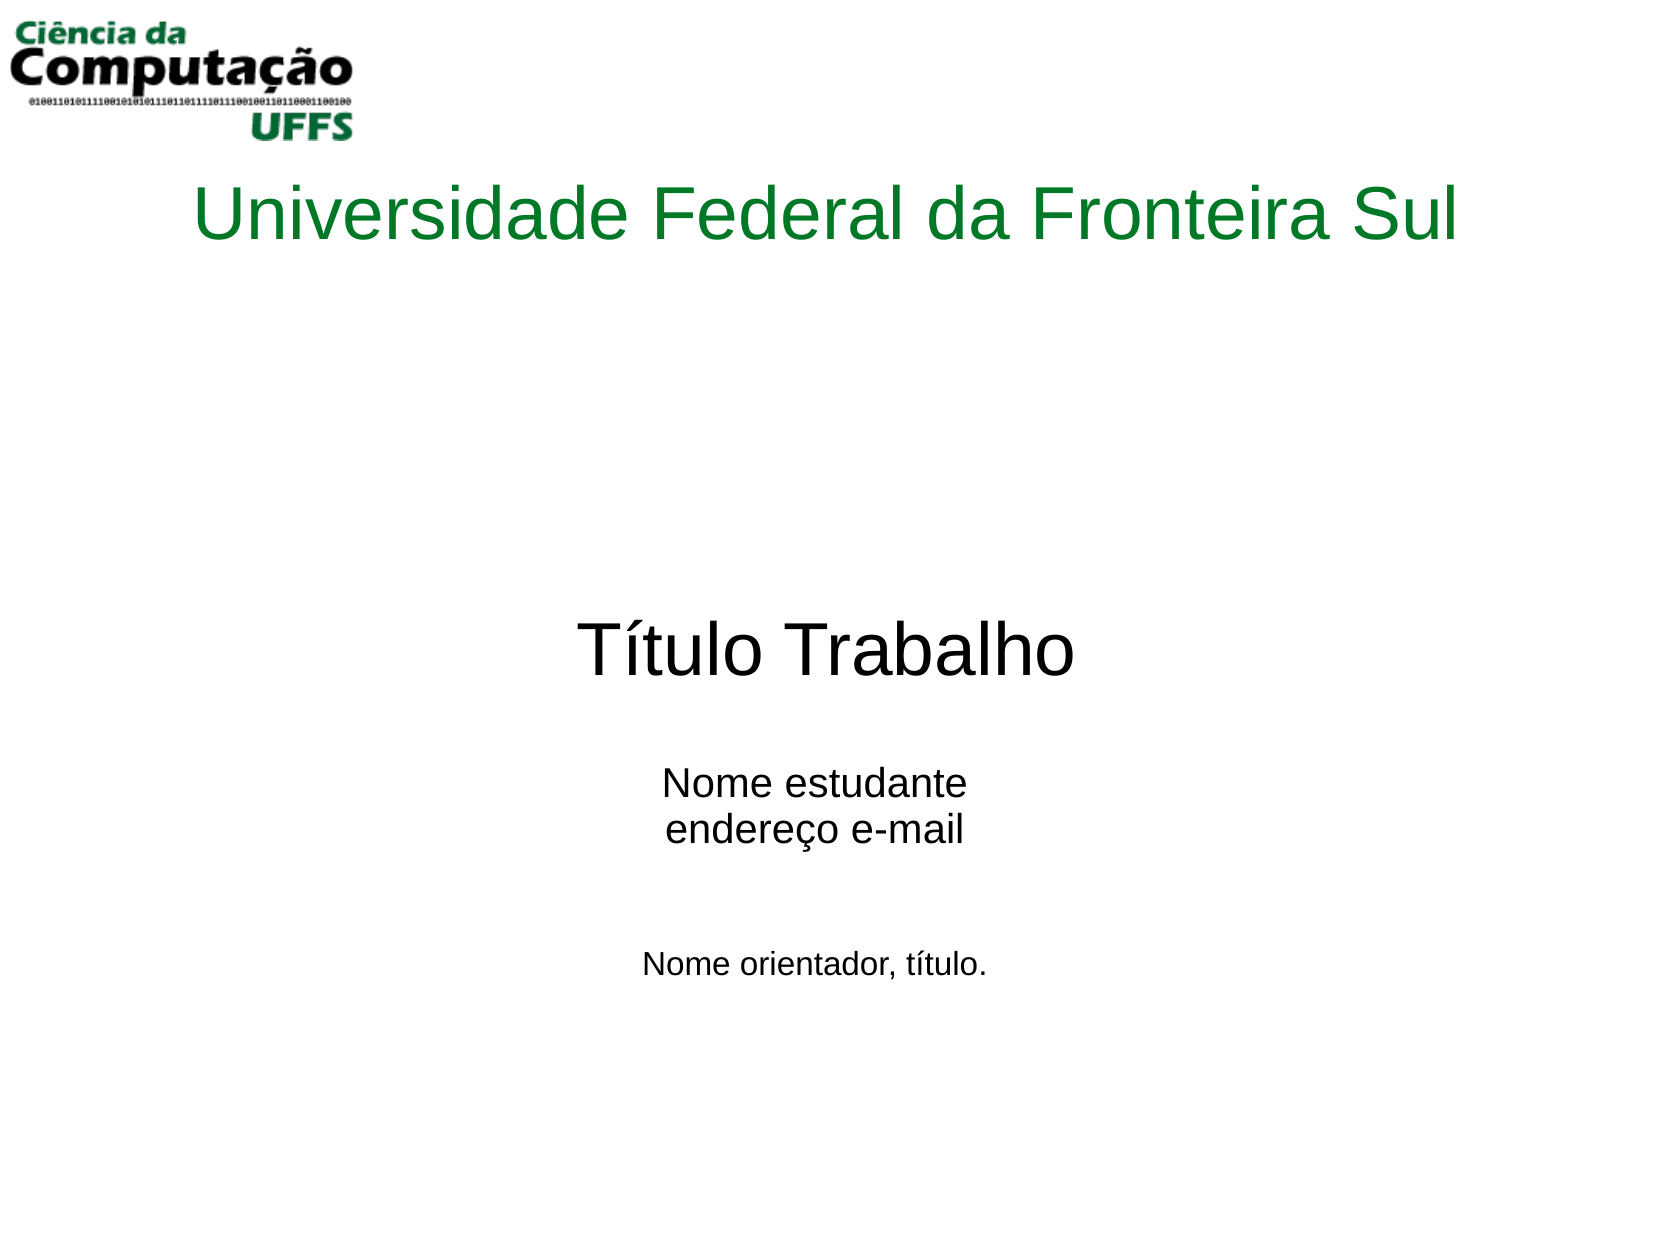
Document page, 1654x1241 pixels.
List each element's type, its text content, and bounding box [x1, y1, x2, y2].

title Universidade Federal da Fronteira Sul [82, 49, 1571, 257]
subtitle Título Trabalho [82, 290, 1571, 1010]
picture [9, 0, 356, 141]
text_box Nome estudante endereço e-mail Nome orientador, título. [301, 767, 1329, 1063]
